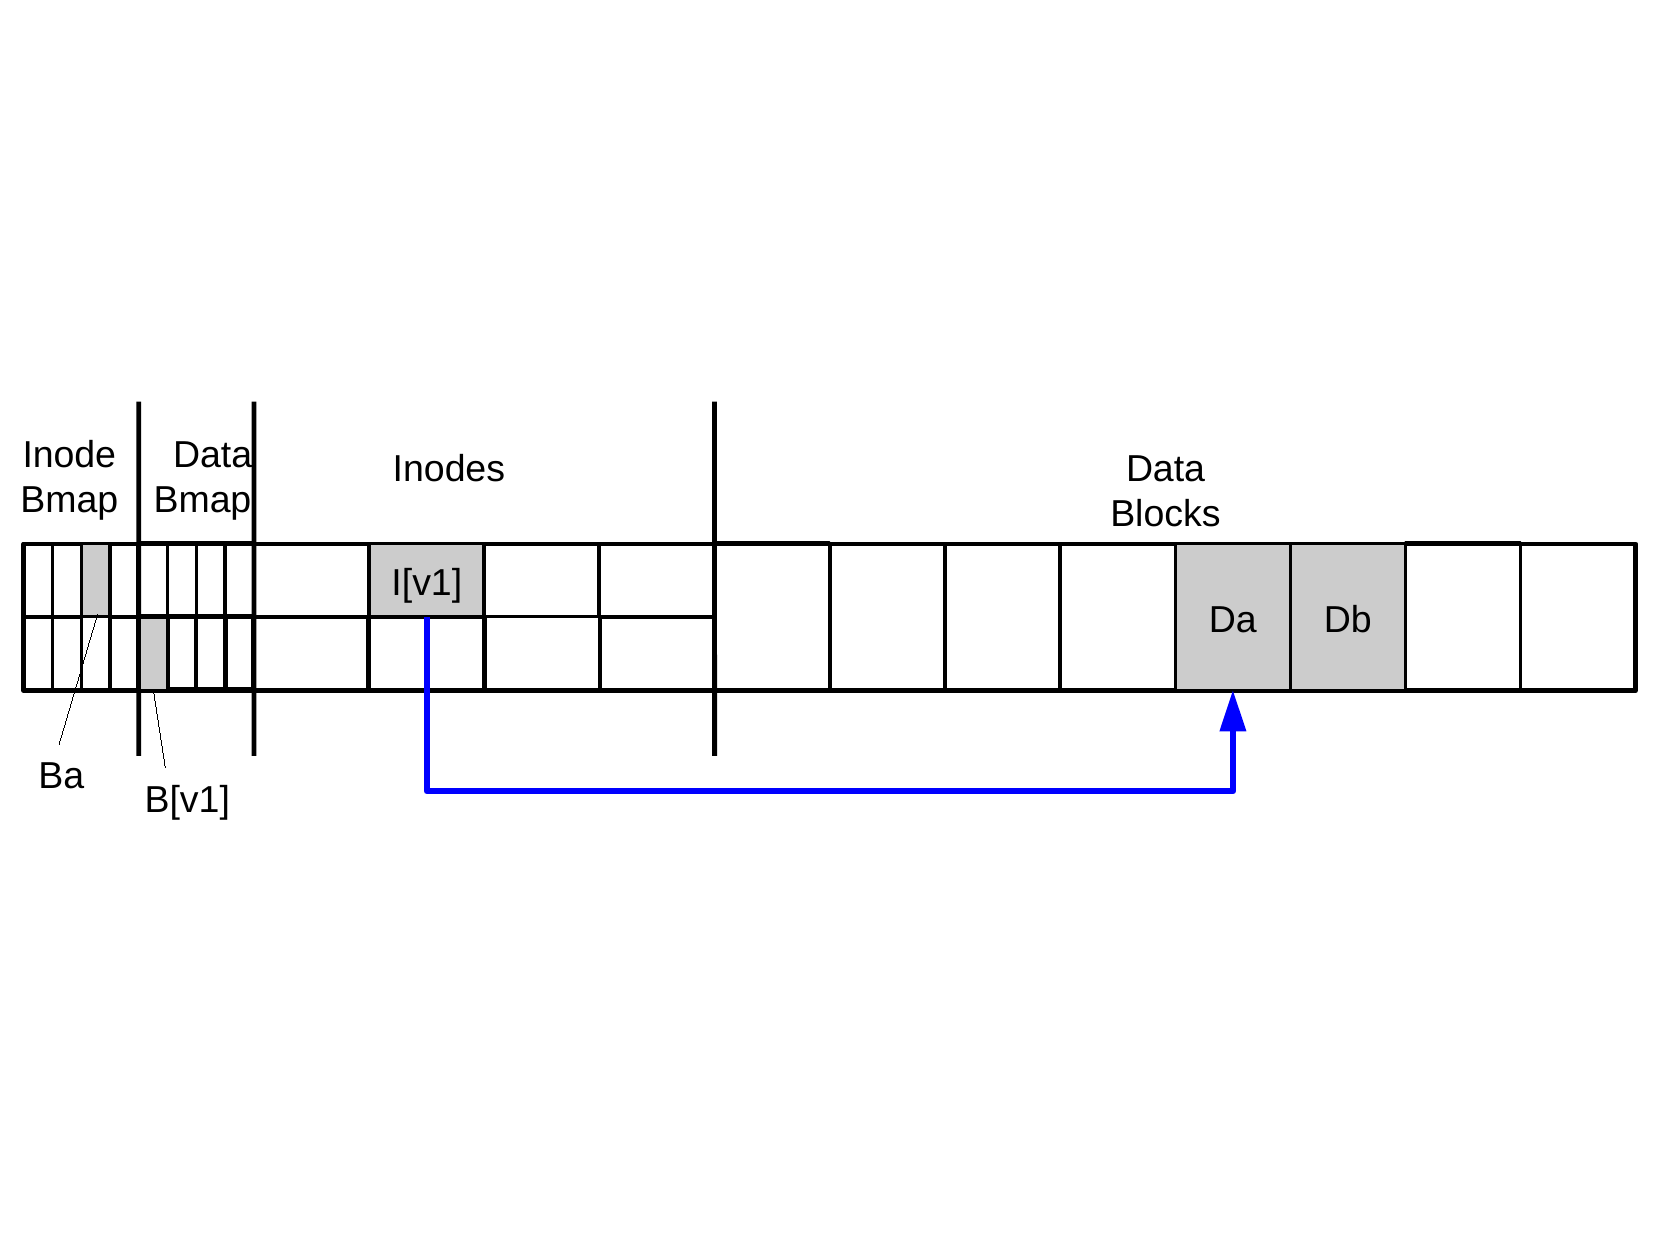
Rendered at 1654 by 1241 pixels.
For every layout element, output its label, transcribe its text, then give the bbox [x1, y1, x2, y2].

text_box B[v1] [129, 767, 245, 825]
text_box Inodes [377, 437, 556, 494]
text_box [81, 543, 108, 615]
text_box Data Blocks [1051, 437, 1281, 494]
text_box Data Bmap [138, 422, 287, 522]
text_box Db [1290, 543, 1404, 691]
text_box Inode Bmap [0, 422, 138, 522]
text_box [139, 617, 166, 691]
text_box Ba [23, 744, 99, 801]
text_box I[v1] [369, 543, 482, 616]
text_box Da [1175, 543, 1290, 691]
